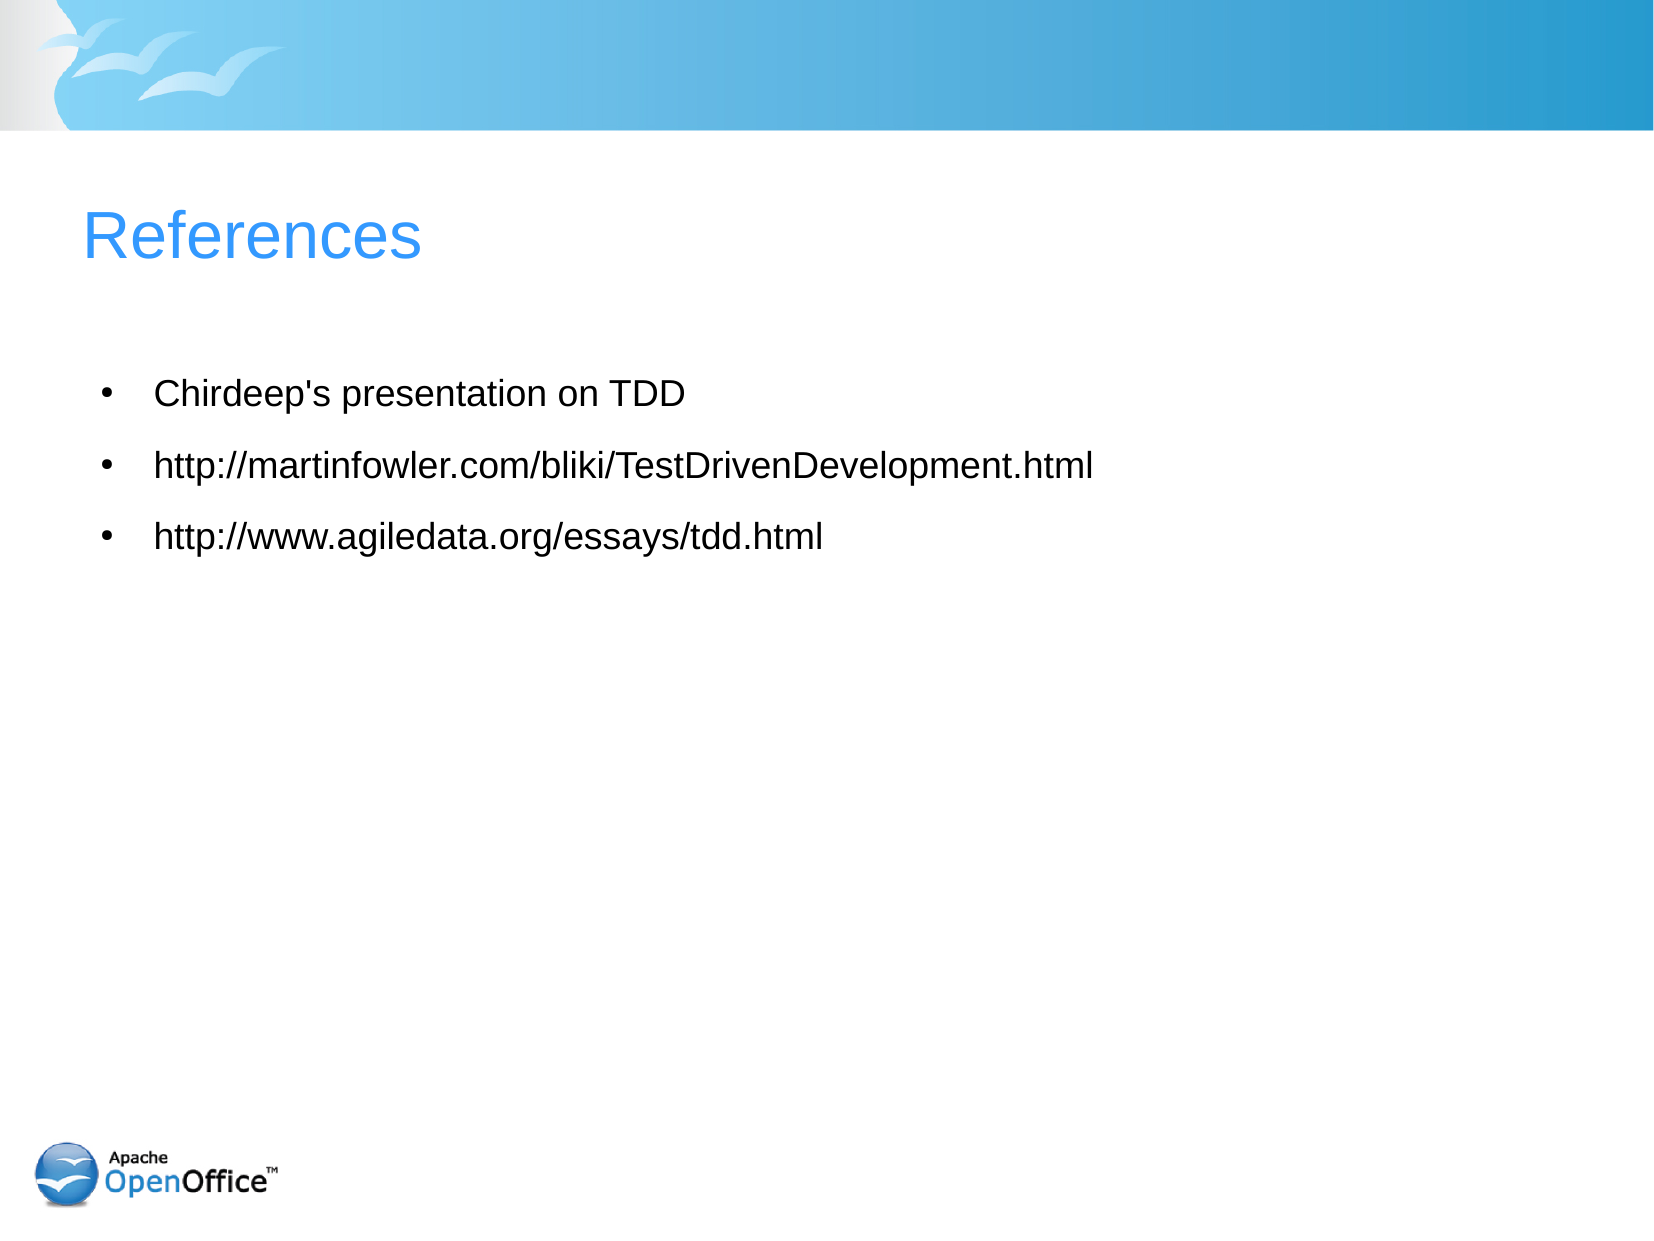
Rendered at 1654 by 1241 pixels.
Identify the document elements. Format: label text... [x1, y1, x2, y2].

list Chirdeep's presentation on TDD http://martinfowler.com/bliki/TestDrivenDevelopment.html http://www.agiledata.org/essays/tdd.html [82, 372, 1571, 968]
title References [82, 139, 1571, 332]
picture [0, 0, 1654, 1241]
